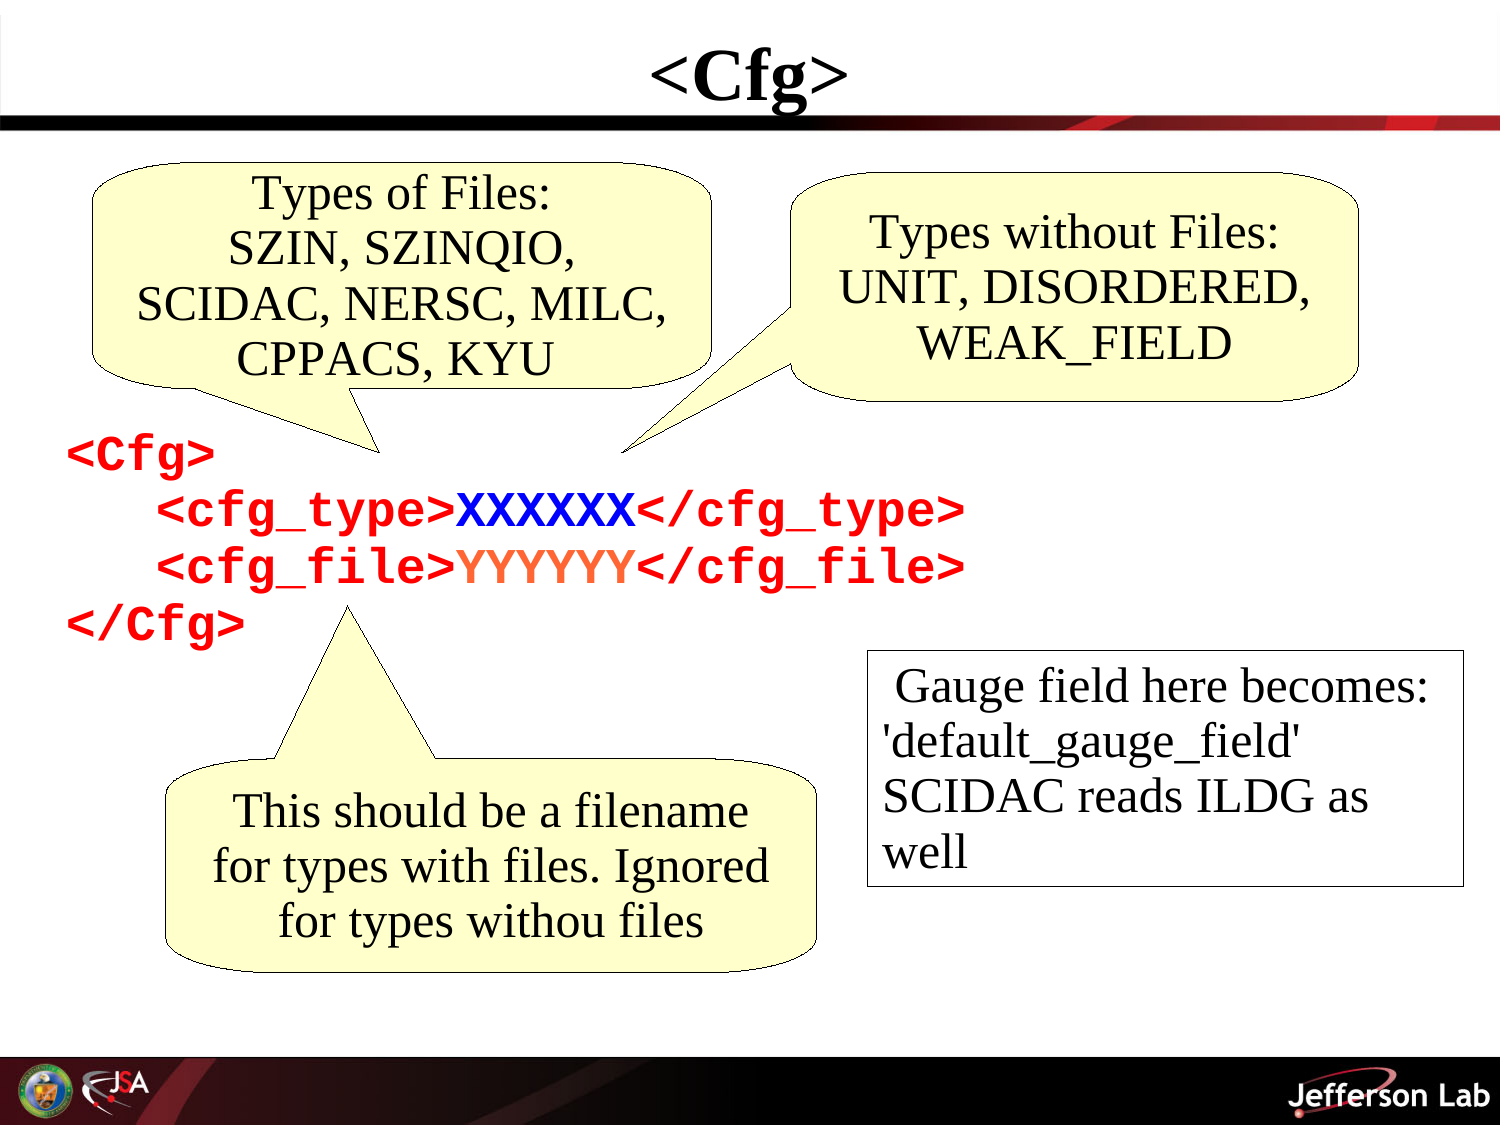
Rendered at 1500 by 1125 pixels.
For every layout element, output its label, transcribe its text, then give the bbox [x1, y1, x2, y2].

picture [0, 0, 1500, 1125]
text_box <Cfg> <cfg_type>XXXXXX</cfg_type> <cfg_file>YYYYYY</cfg_file> </Cfg> [51, 420, 1101, 663]
title <Cfg> [112, 0, 1388, 151]
text_box Types without Files: UNIT, DISORDERED, WEAK_FIELD [621, 172, 1359, 453]
text_box This should be a filename for types with files. Ignored for types withou files [165, 605, 817, 973]
text_box Types of Files: SZIN, SZINQIO, SCIDAC, NERSC, MILC, CPPACS, KYU [92, 162, 712, 453]
text_box Gauge field here becomes: 'default_gauge_field' SCIDAC reads ILDG as well [867, 650, 1464, 887]
